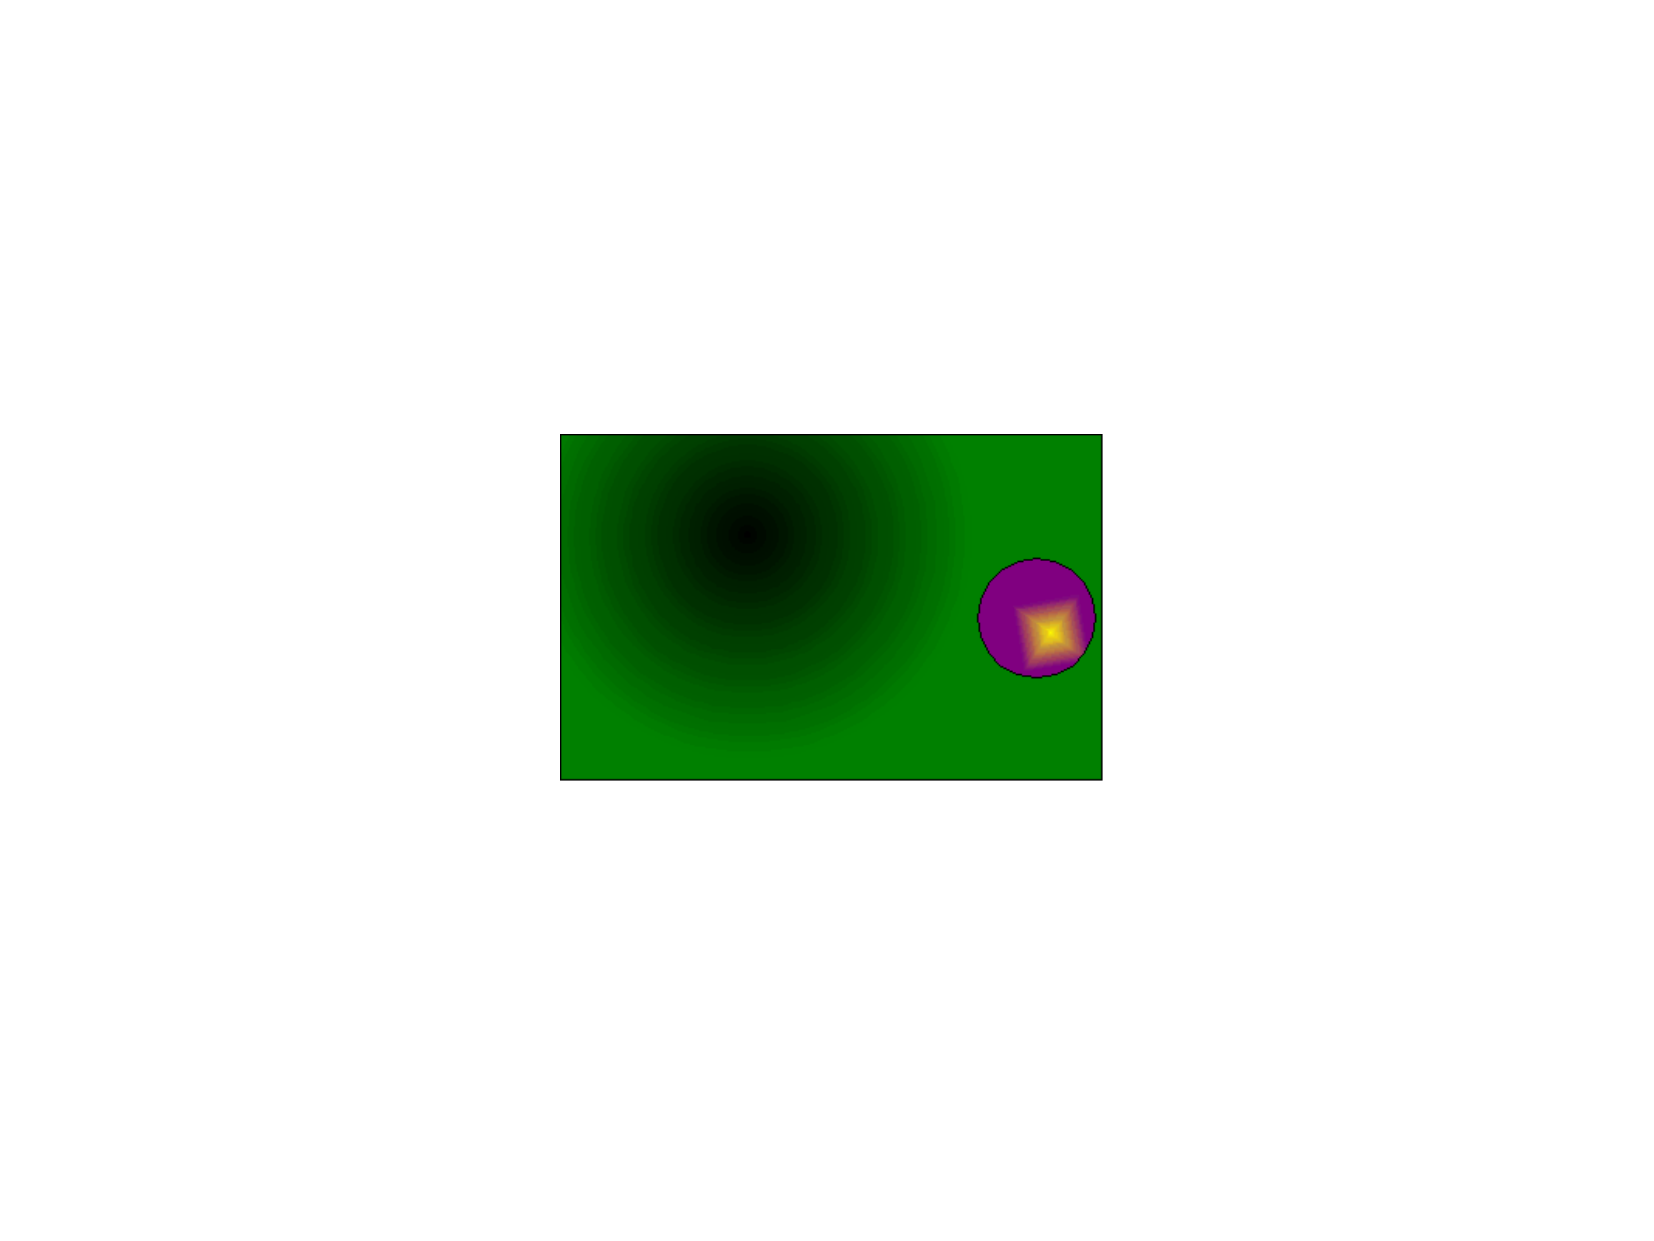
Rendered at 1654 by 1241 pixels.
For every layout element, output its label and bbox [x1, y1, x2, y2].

picture [560, 434, 1106, 784]
